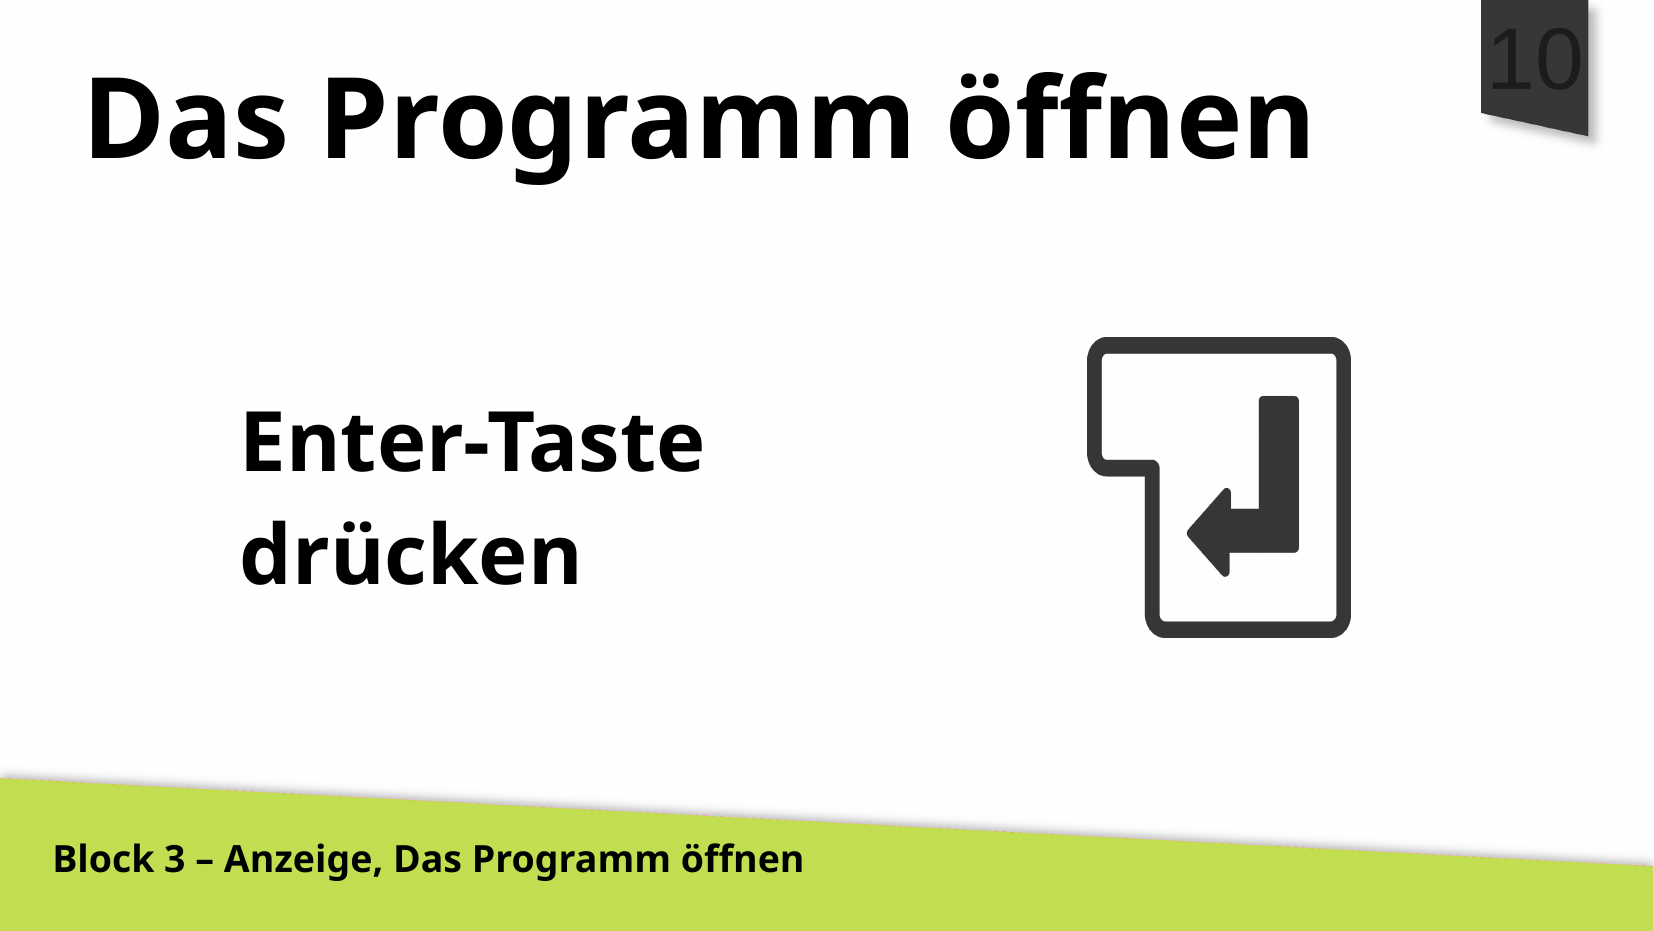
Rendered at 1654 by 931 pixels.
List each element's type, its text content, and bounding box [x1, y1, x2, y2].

text_box Block 3 – Anzeige, Das Programm öffnen [37, 825, 863, 901]
picture [0, 0, 1654, 931]
text_box <Foliennummer> [923, 2, 1599, 144]
text_box Enter-Taste drücken [225, 375, 1051, 601]
title Das Programm öffnen [82, 37, 1463, 193]
